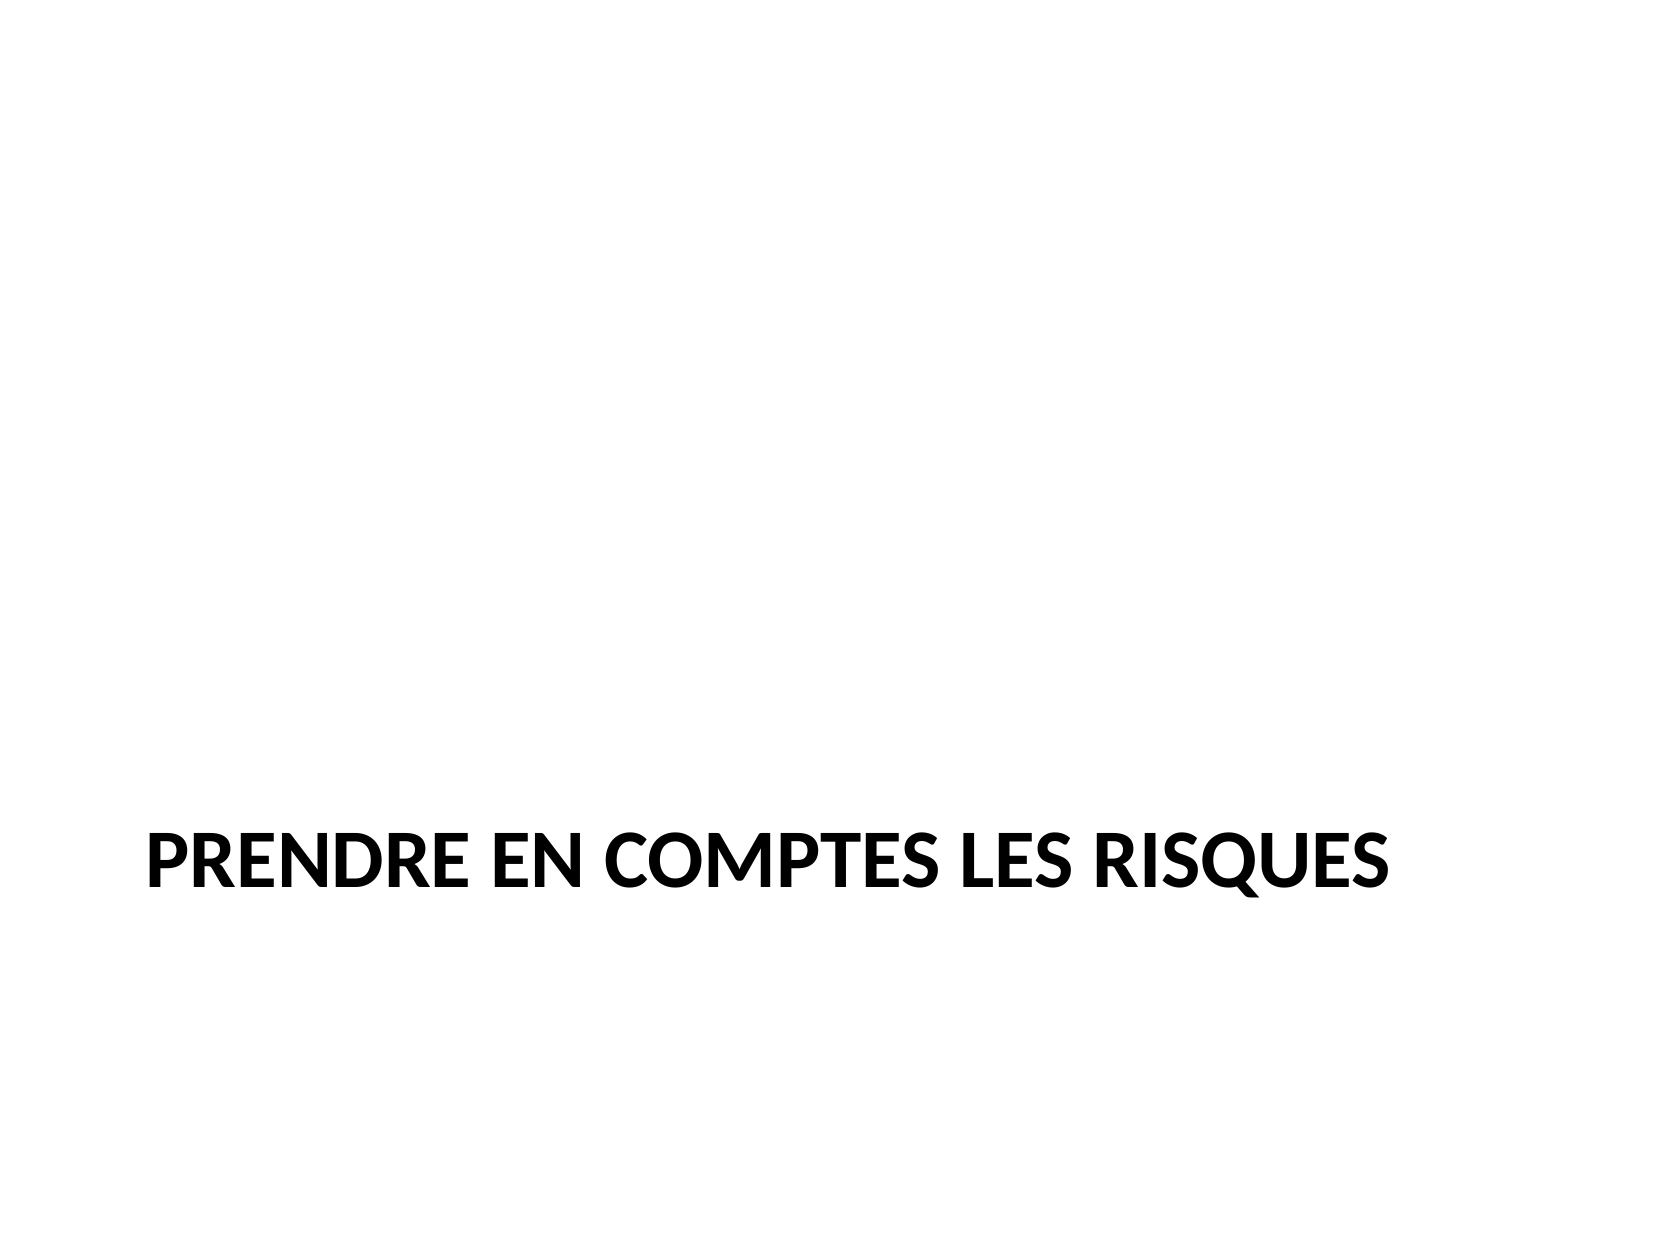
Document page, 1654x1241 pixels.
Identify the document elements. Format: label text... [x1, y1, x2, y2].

title Prendre en comptes les risques [130, 796, 1537, 1044]
